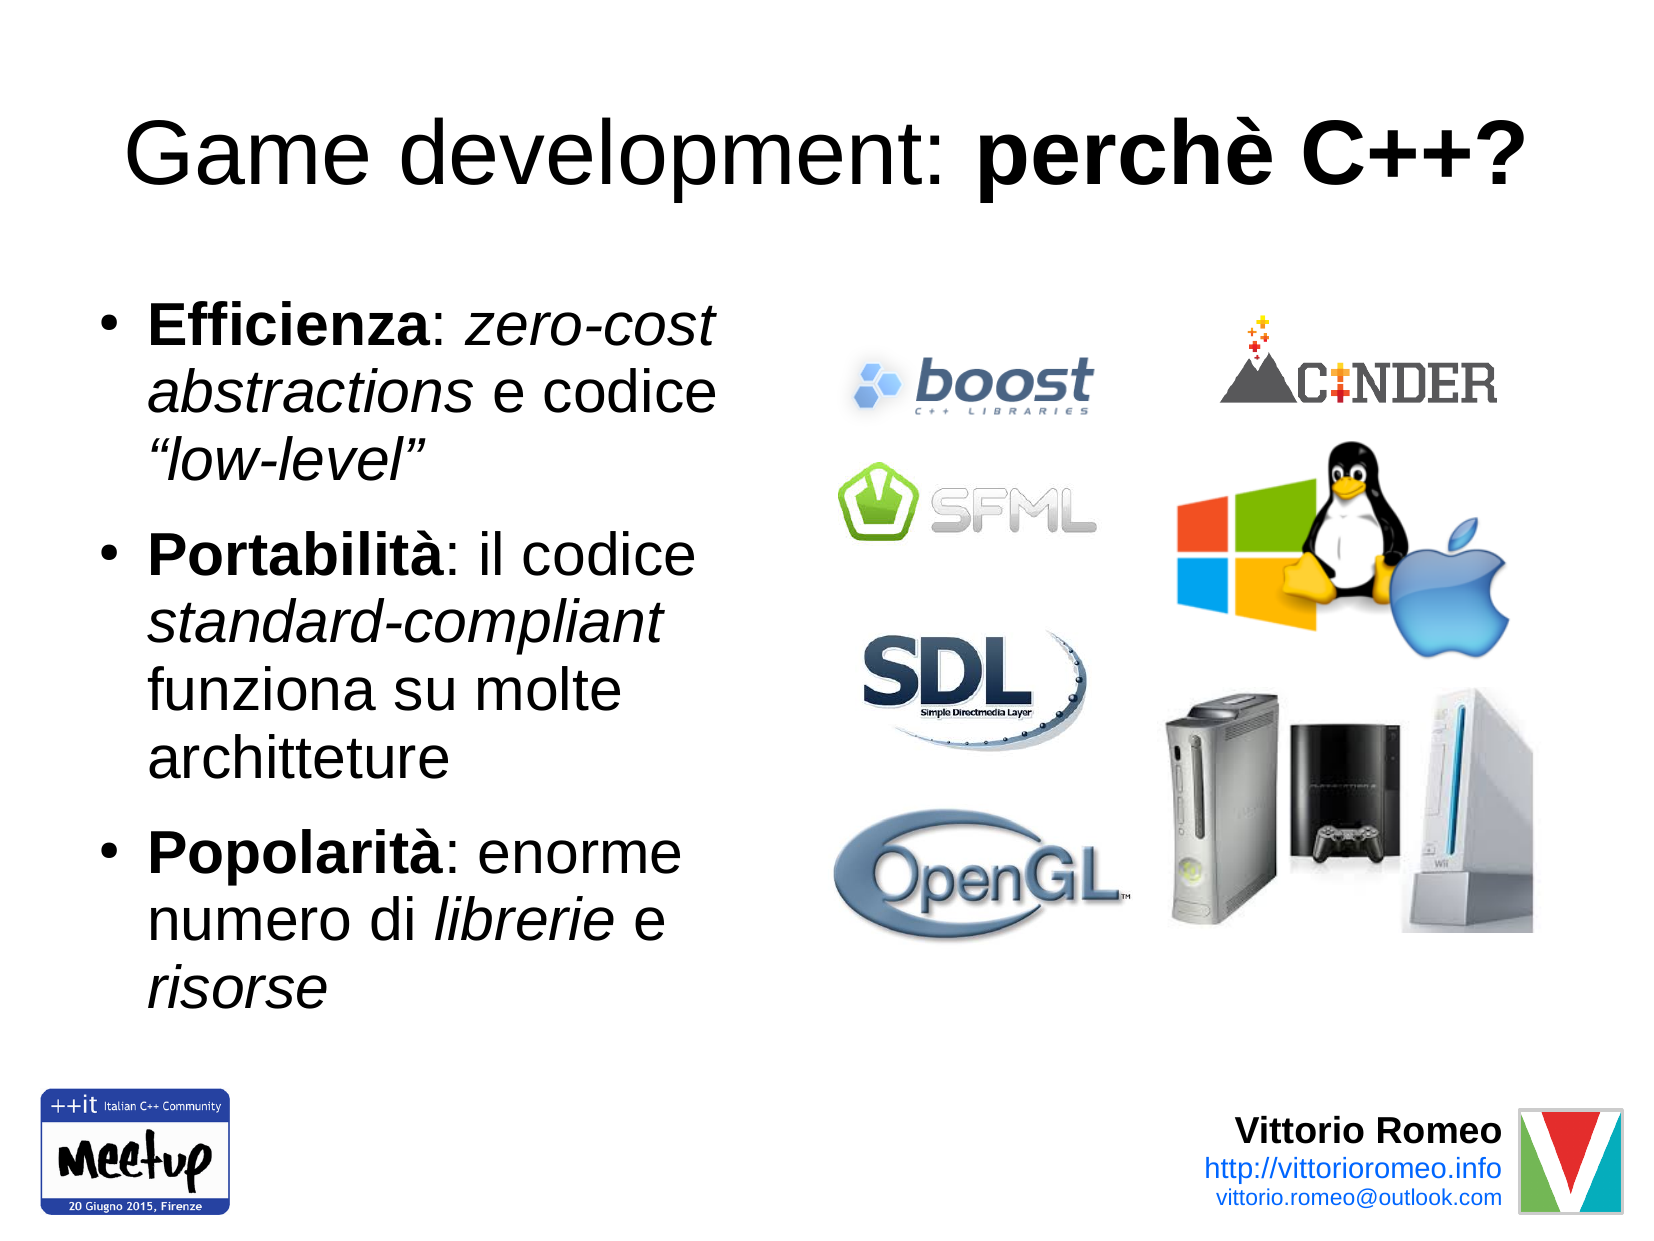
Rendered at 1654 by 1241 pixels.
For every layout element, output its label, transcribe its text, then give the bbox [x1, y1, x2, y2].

picture [40, 1088, 230, 1215]
title Game development: perchè C++? [82, 49, 1571, 257]
list Efficienza: zero-cost abstractions e codice “low-level” Portabilità: il codice standard-compliant funziona su molte architteture Popolarità: enorme numero di librerie e risorse [82, 290, 732, 1026]
picture [817, 793, 1133, 957]
picture [1219, 315, 1497, 403]
picture [831, 455, 1103, 548]
picture [1147, 414, 1545, 933]
picture [1521, 1112, 1621, 1212]
picture [832, 341, 1116, 430]
picture [855, 619, 1096, 760]
